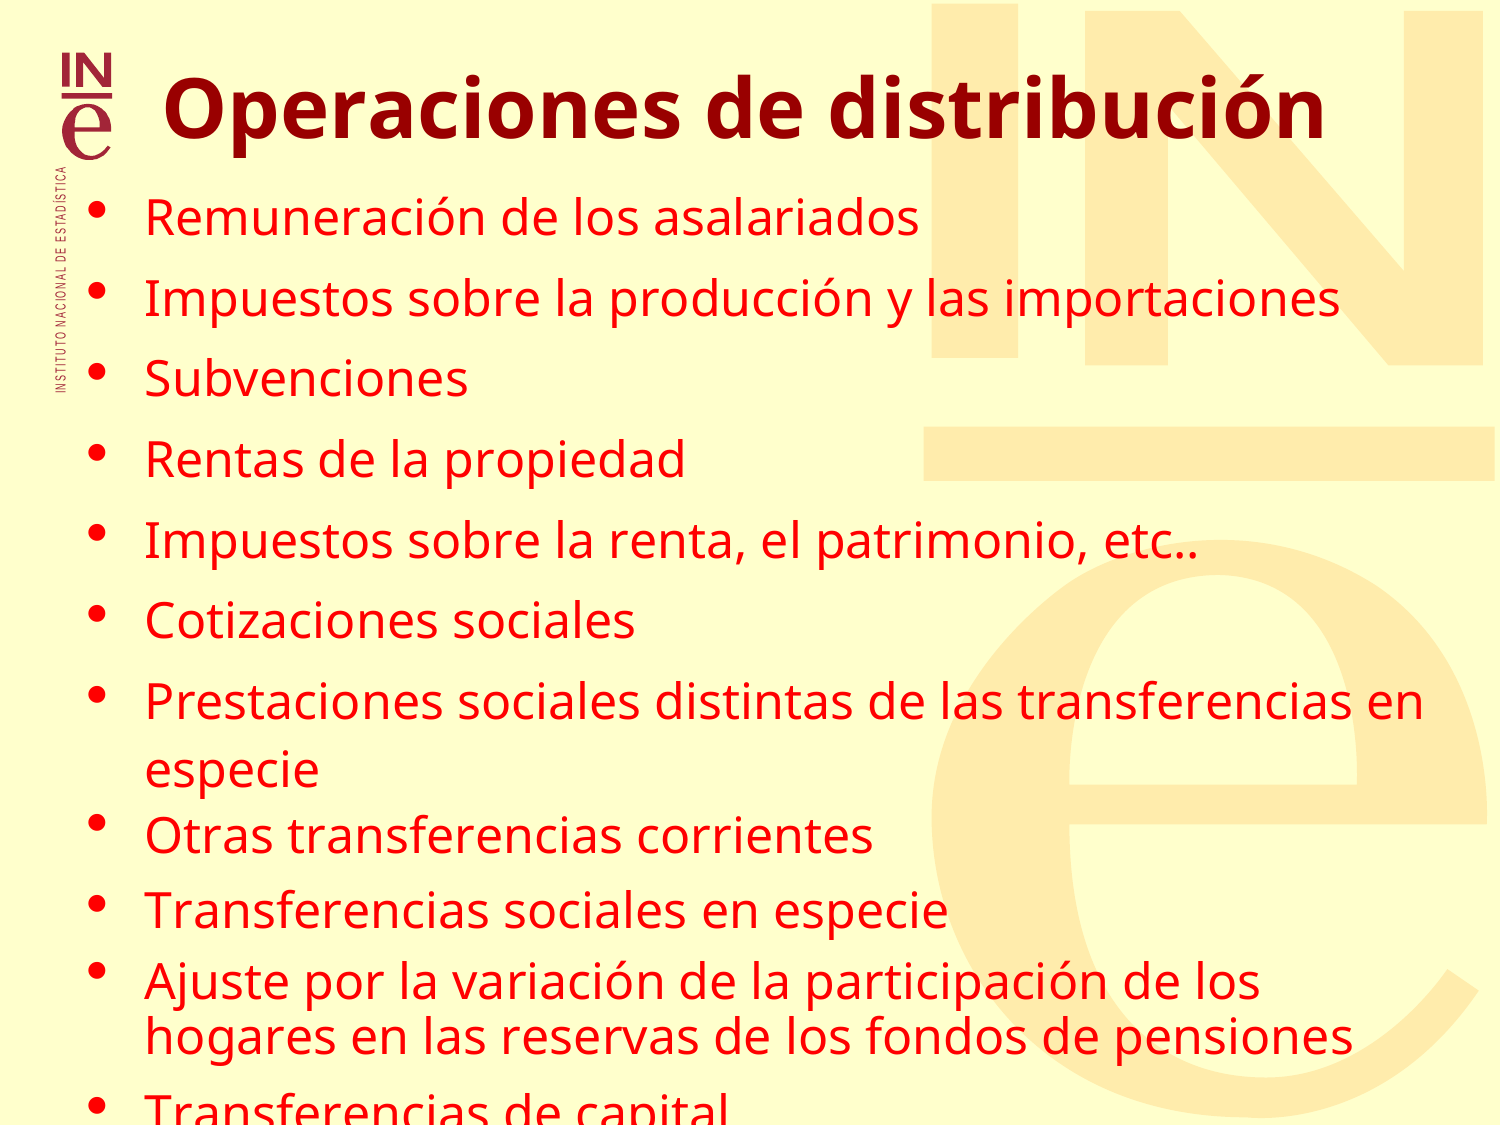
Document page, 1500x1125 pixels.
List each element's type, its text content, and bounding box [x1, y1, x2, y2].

title Operaciones de distribución [108, 42, 1384, 174]
list Remuneración de los asalariados Impuestos sobre la producción y las importaciones Subvenciones Rentas de la propiedad Impuestos sobre la renta, el patrimonio, etc.. Cotizaciones sociales Prestaciones sociales distintas de las transferencias en especie Otras transferencias corrientes Transferencias sociales en especie Ajuste por la variación de la participación de los hogares en las reservas de los fondos de pensiones Transferencias de capital [74, 174, 1450, 1076]
